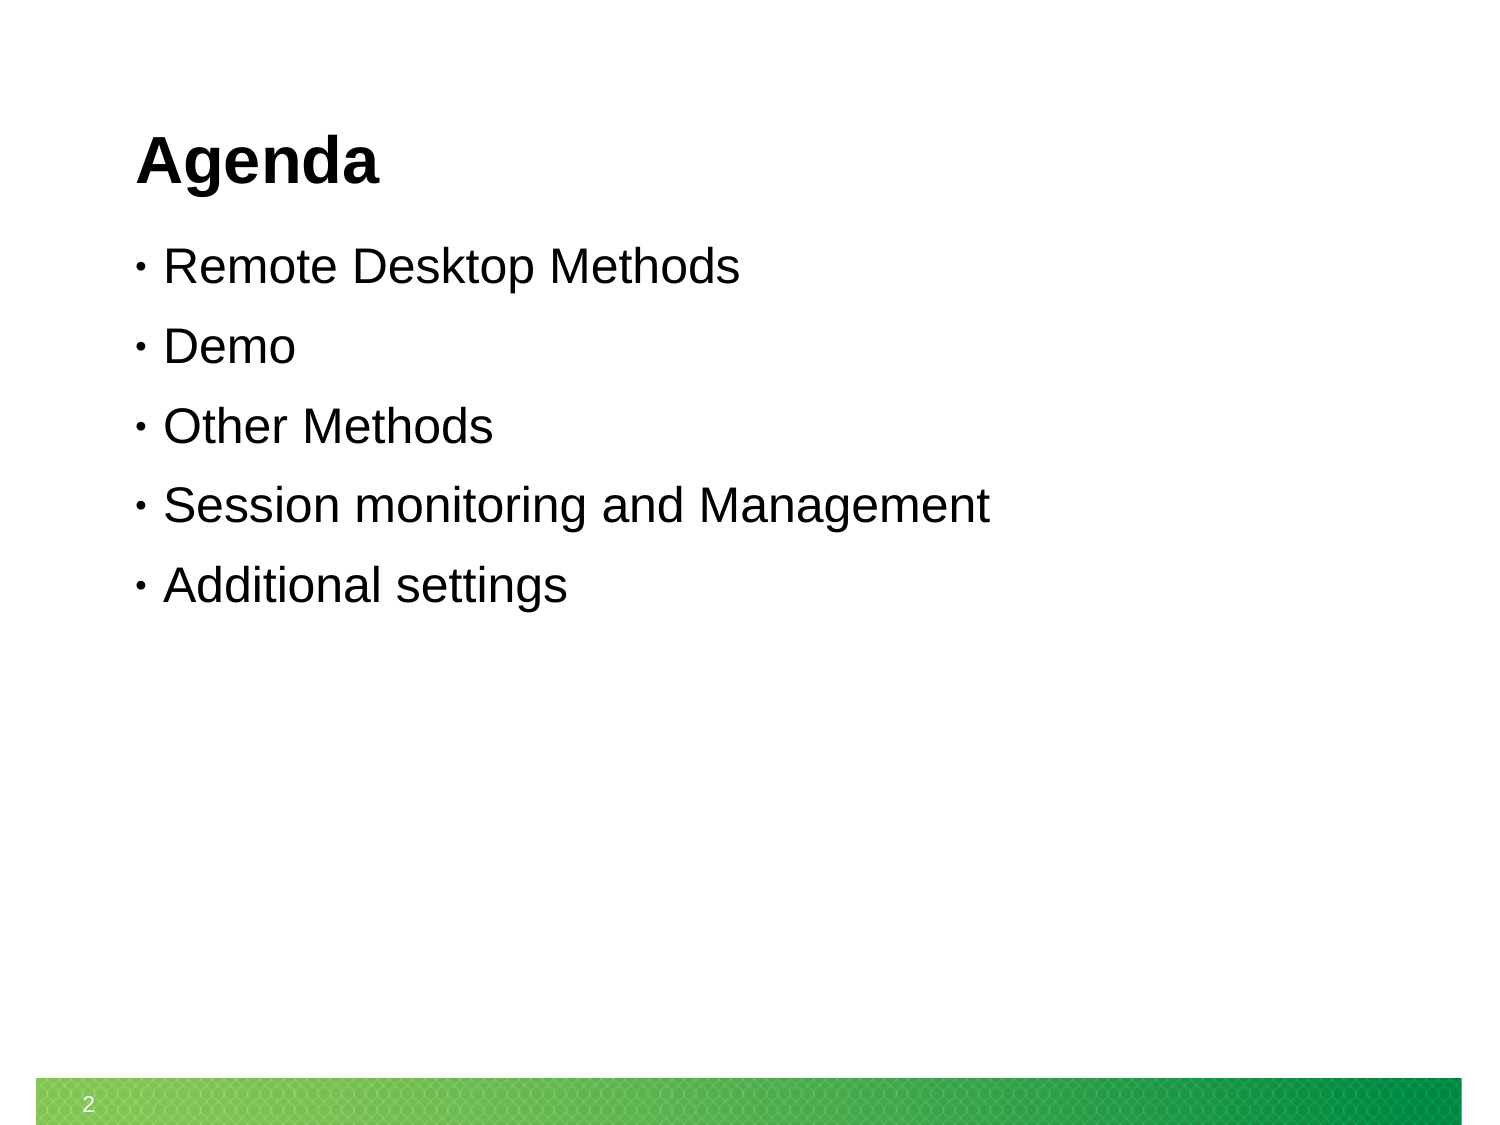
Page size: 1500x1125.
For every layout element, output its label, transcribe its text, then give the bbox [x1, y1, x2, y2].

picture [36, 1078, 1462, 1125]
list Remote Desktop Methods Demo Other Methods Session monitoring and Management Additional settings [135, 238, 1372, 982]
title Agenda [135, 41, 1372, 204]
